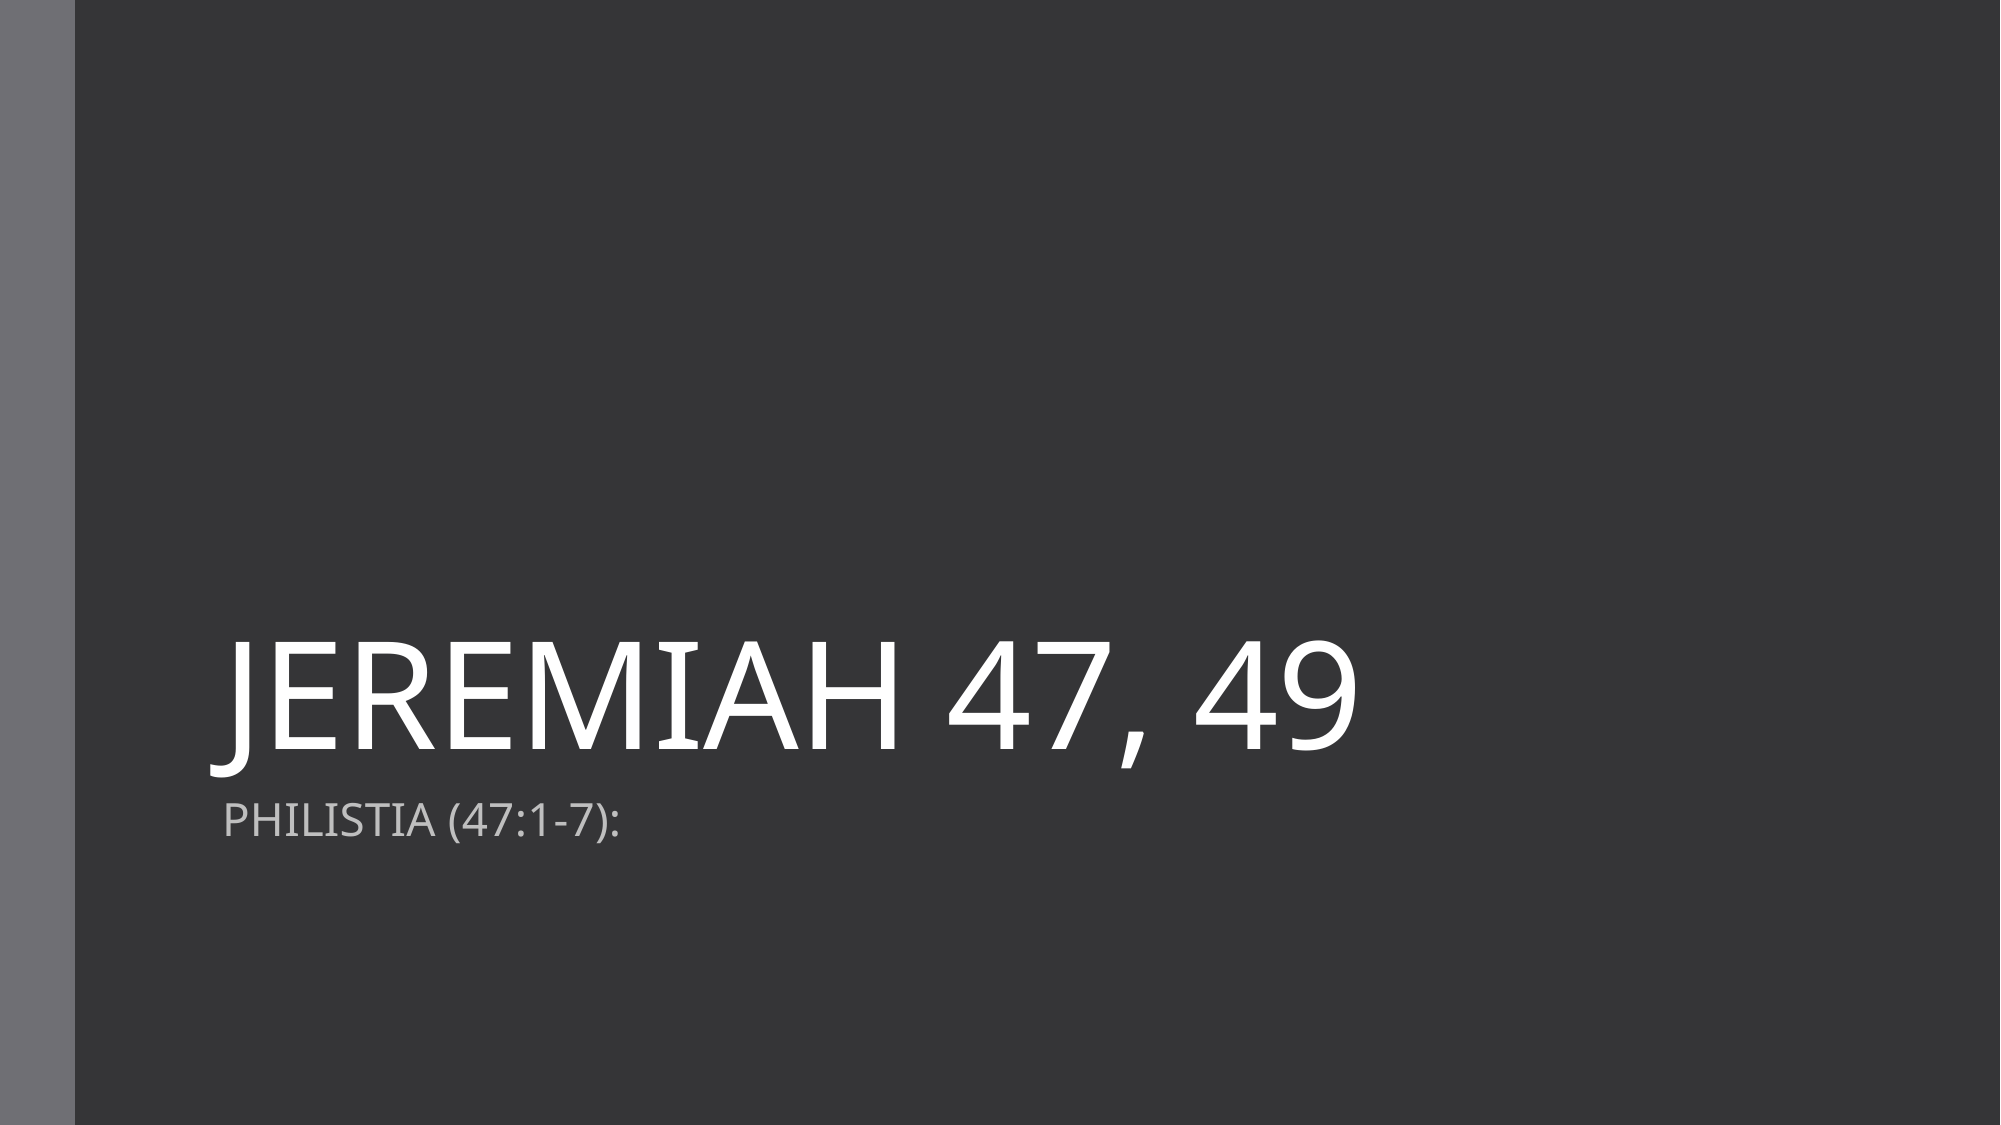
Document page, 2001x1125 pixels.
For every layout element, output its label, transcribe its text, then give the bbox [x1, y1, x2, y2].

subtitle PHILISTIA (47:1-7): [206, 787, 1752, 1066]
title JEREMIAH 47, 49 [206, 124, 1752, 787]
